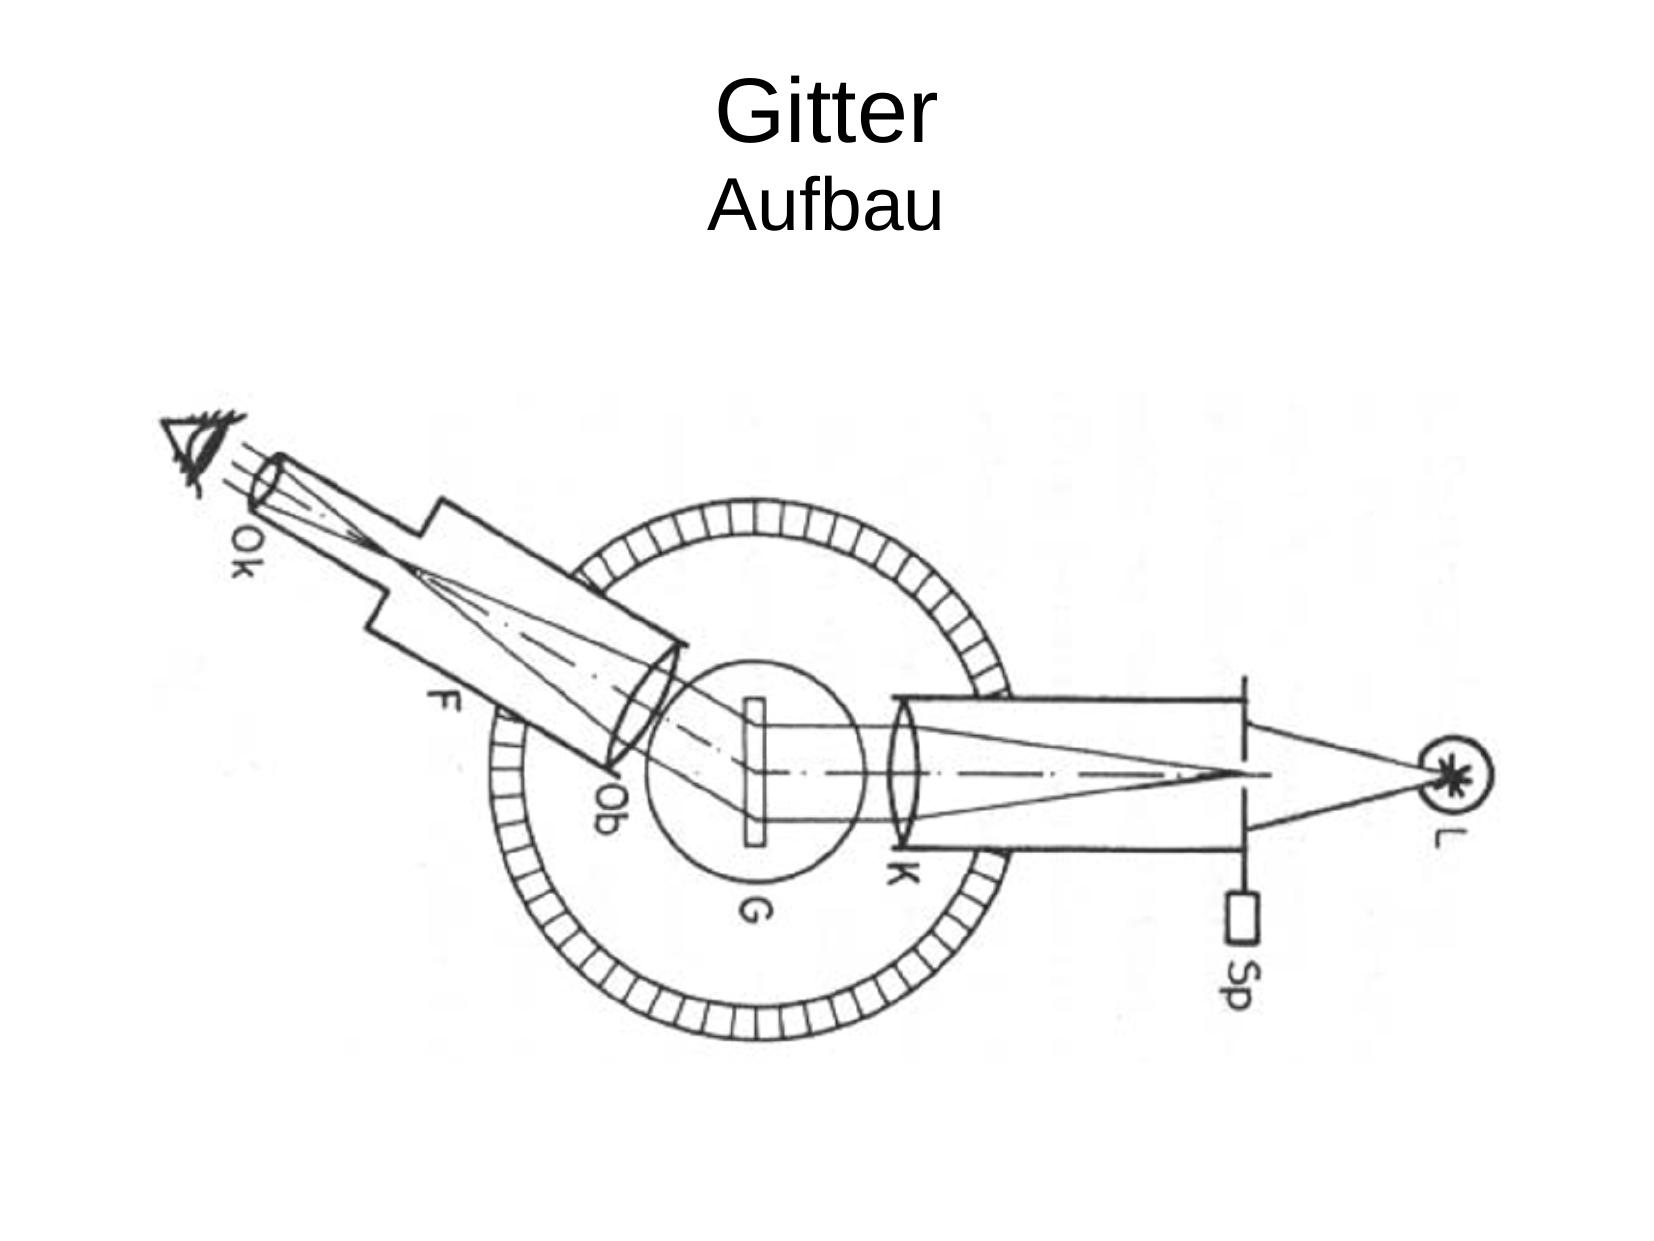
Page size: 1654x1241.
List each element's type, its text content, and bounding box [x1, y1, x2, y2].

title Gitter Aufbau [82, 49, 1571, 257]
picture [150, 389, 1501, 1063]
